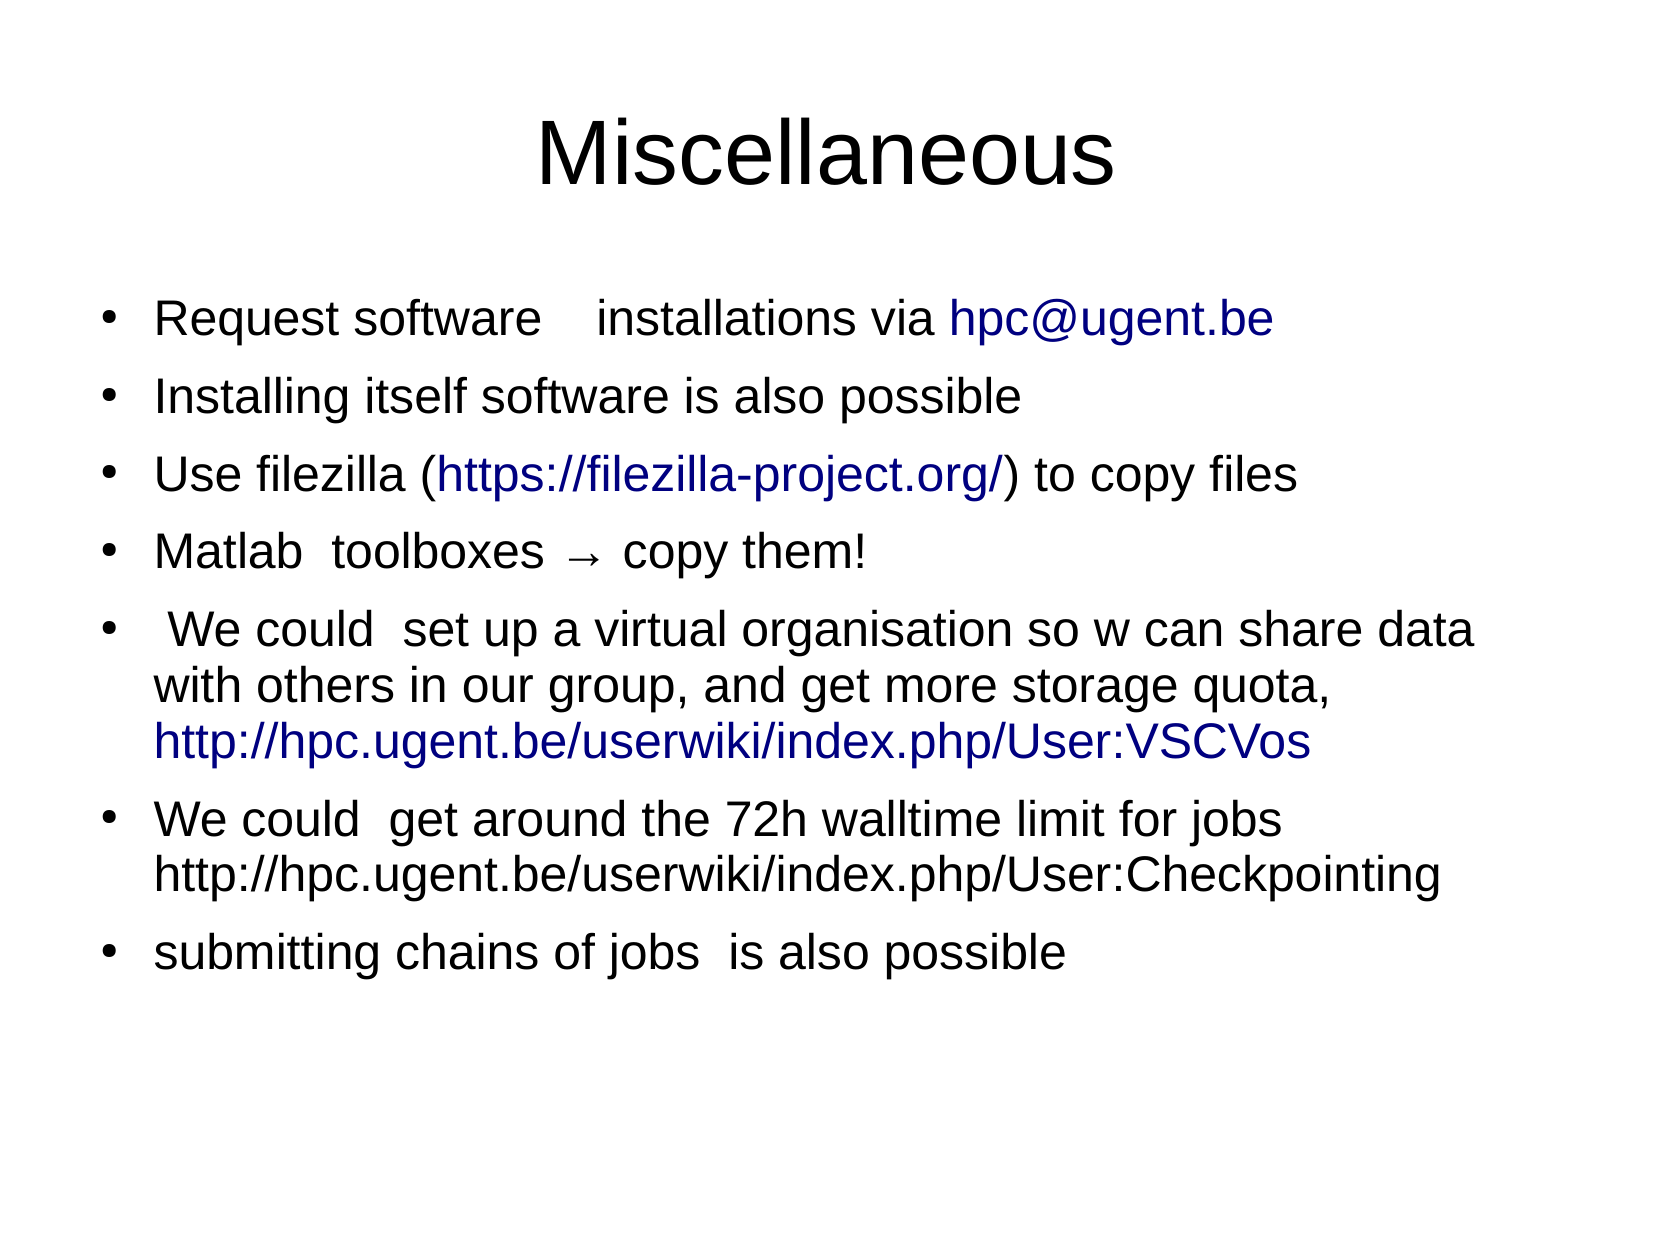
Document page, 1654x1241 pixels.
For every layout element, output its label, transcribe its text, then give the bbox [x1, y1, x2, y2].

title Miscellaneous [82, 49, 1571, 257]
list Request software installations via hpc@ugent.be Installing itself software is also possible Use filezilla (https://filezilla-project.org/) to copy files Matlab toolboxes → copy them! We could set up a virtual organisation so w can share data with others in our group, and get more storage quota, http://hpc.ugent.be/userwiki/index.php/User:VSCVos We could get around the 72h walltime limit for jobs http://hpc.ugent.be/userwiki/index.php/User:Checkpointing submitting chains of jobs is also possible [82, 290, 1571, 1010]
